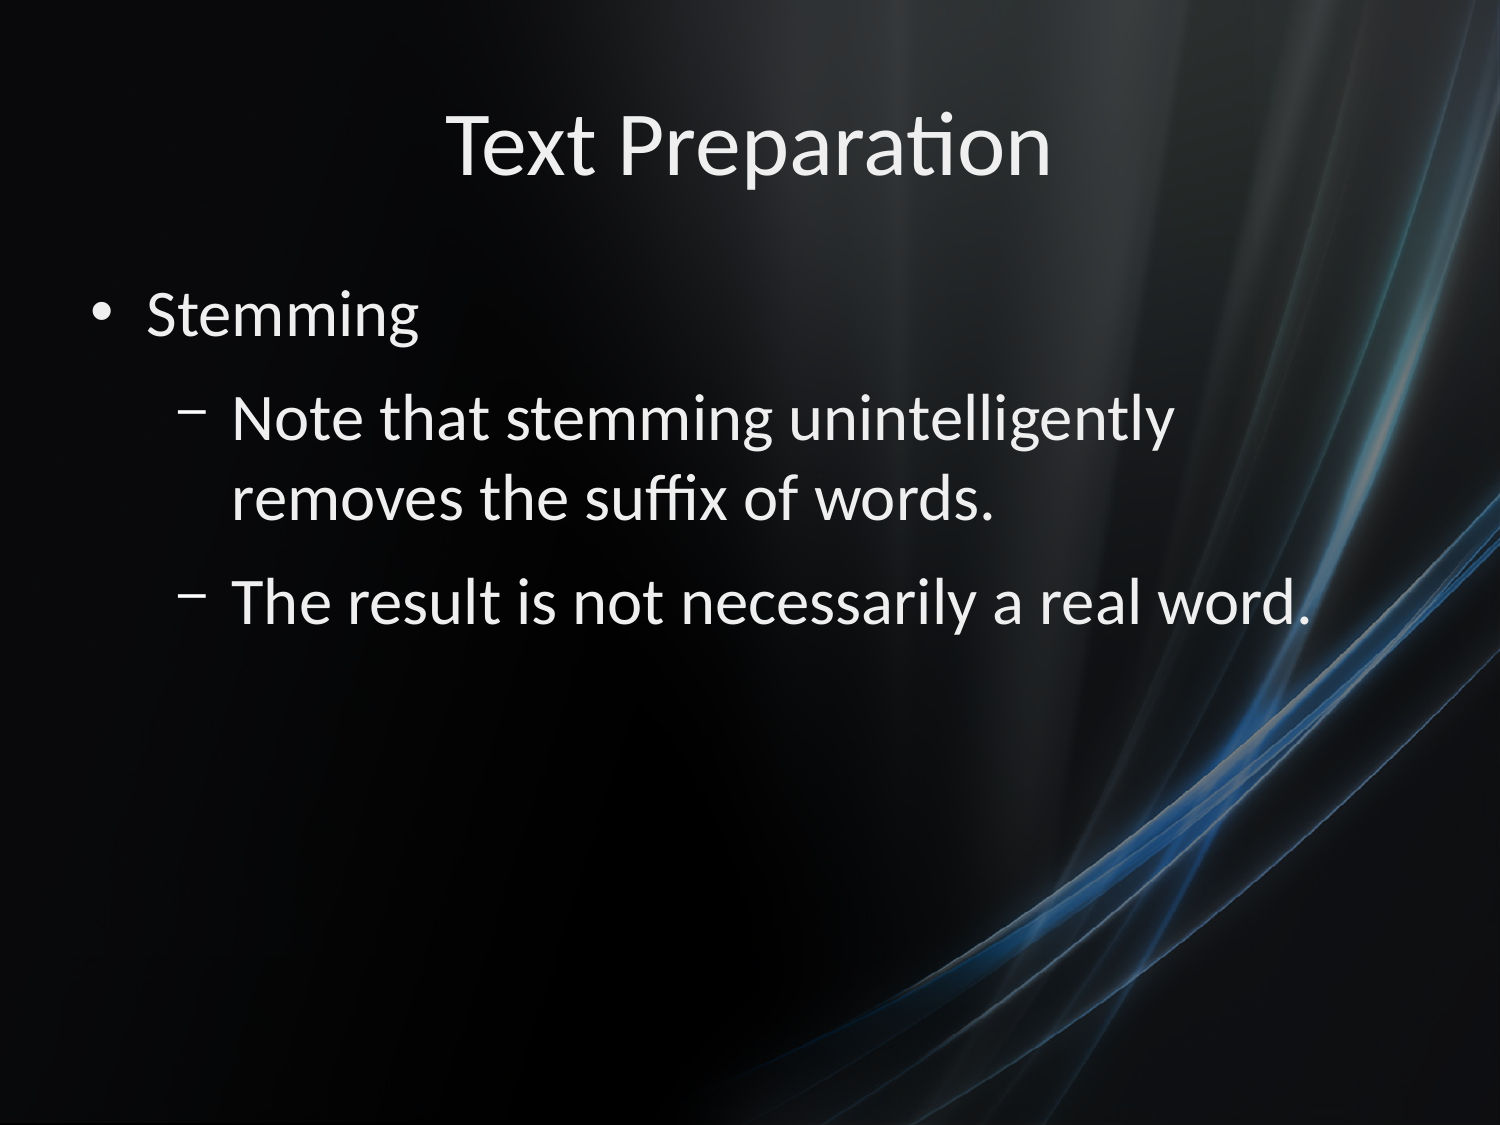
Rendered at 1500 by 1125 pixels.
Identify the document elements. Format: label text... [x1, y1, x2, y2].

title Text Preparation [75, 45, 1425, 233]
list Stemming Note that stemming unintelligently removes the suffix of words. The result is not necessarily a real word. [75, 262, 1425, 1005]
text_box [0, 0, 1500, 1125]
